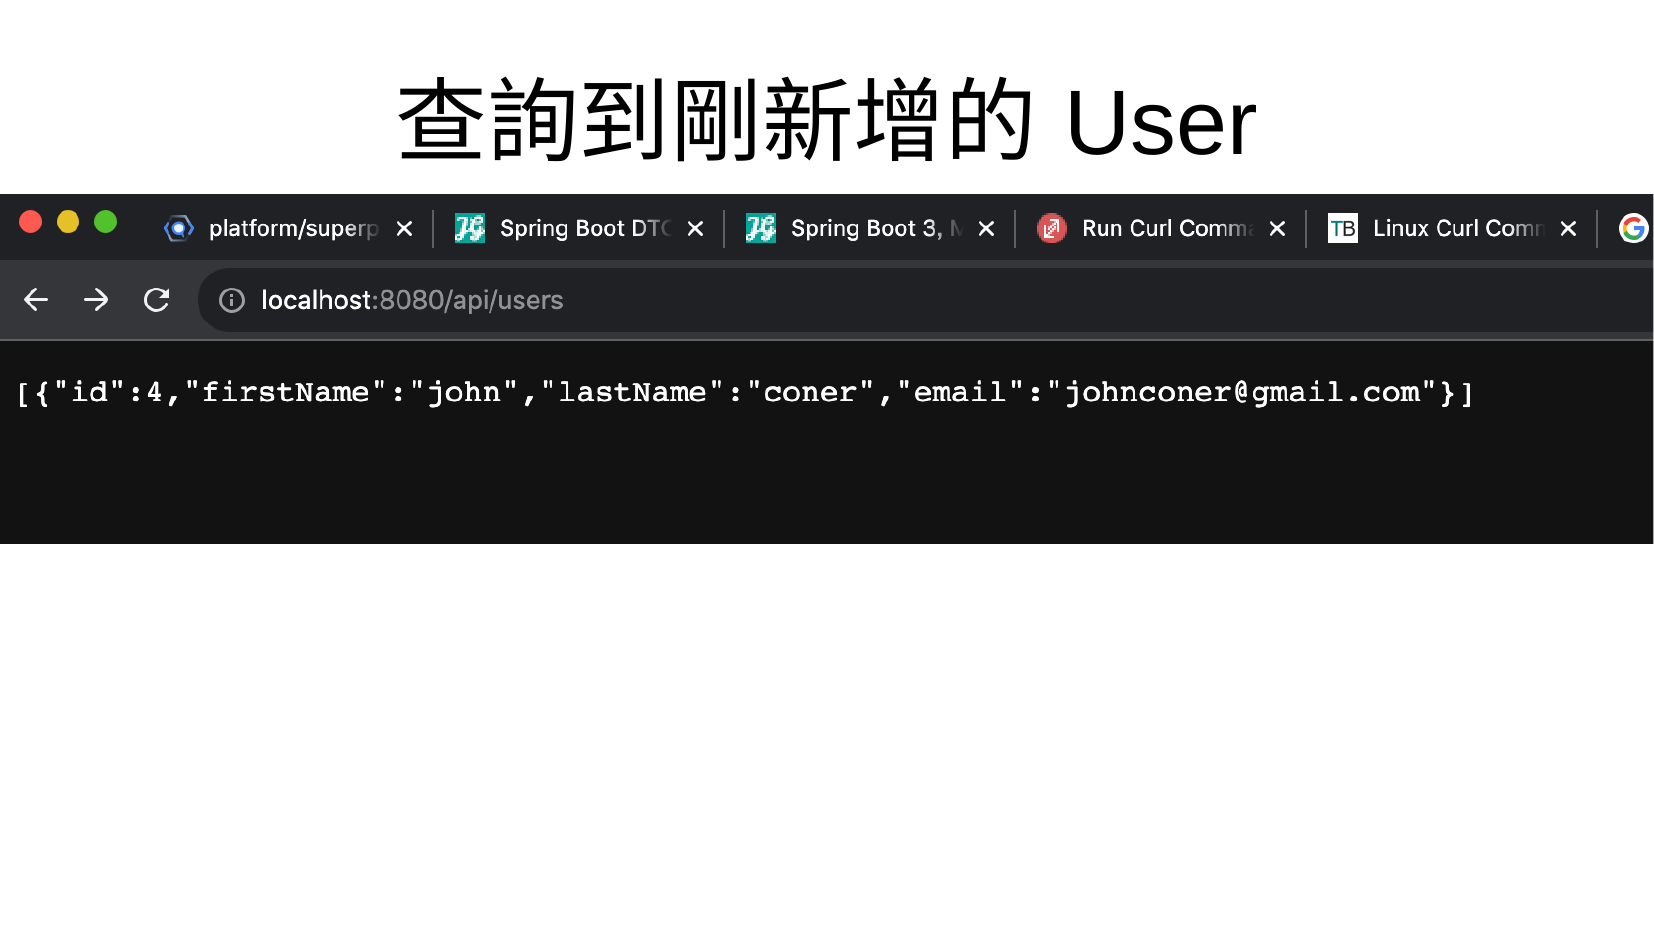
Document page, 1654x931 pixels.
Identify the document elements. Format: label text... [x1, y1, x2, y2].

title 查詢到剛新增的User [82, 23, 1571, 206]
picture [0, 194, 1654, 544]
